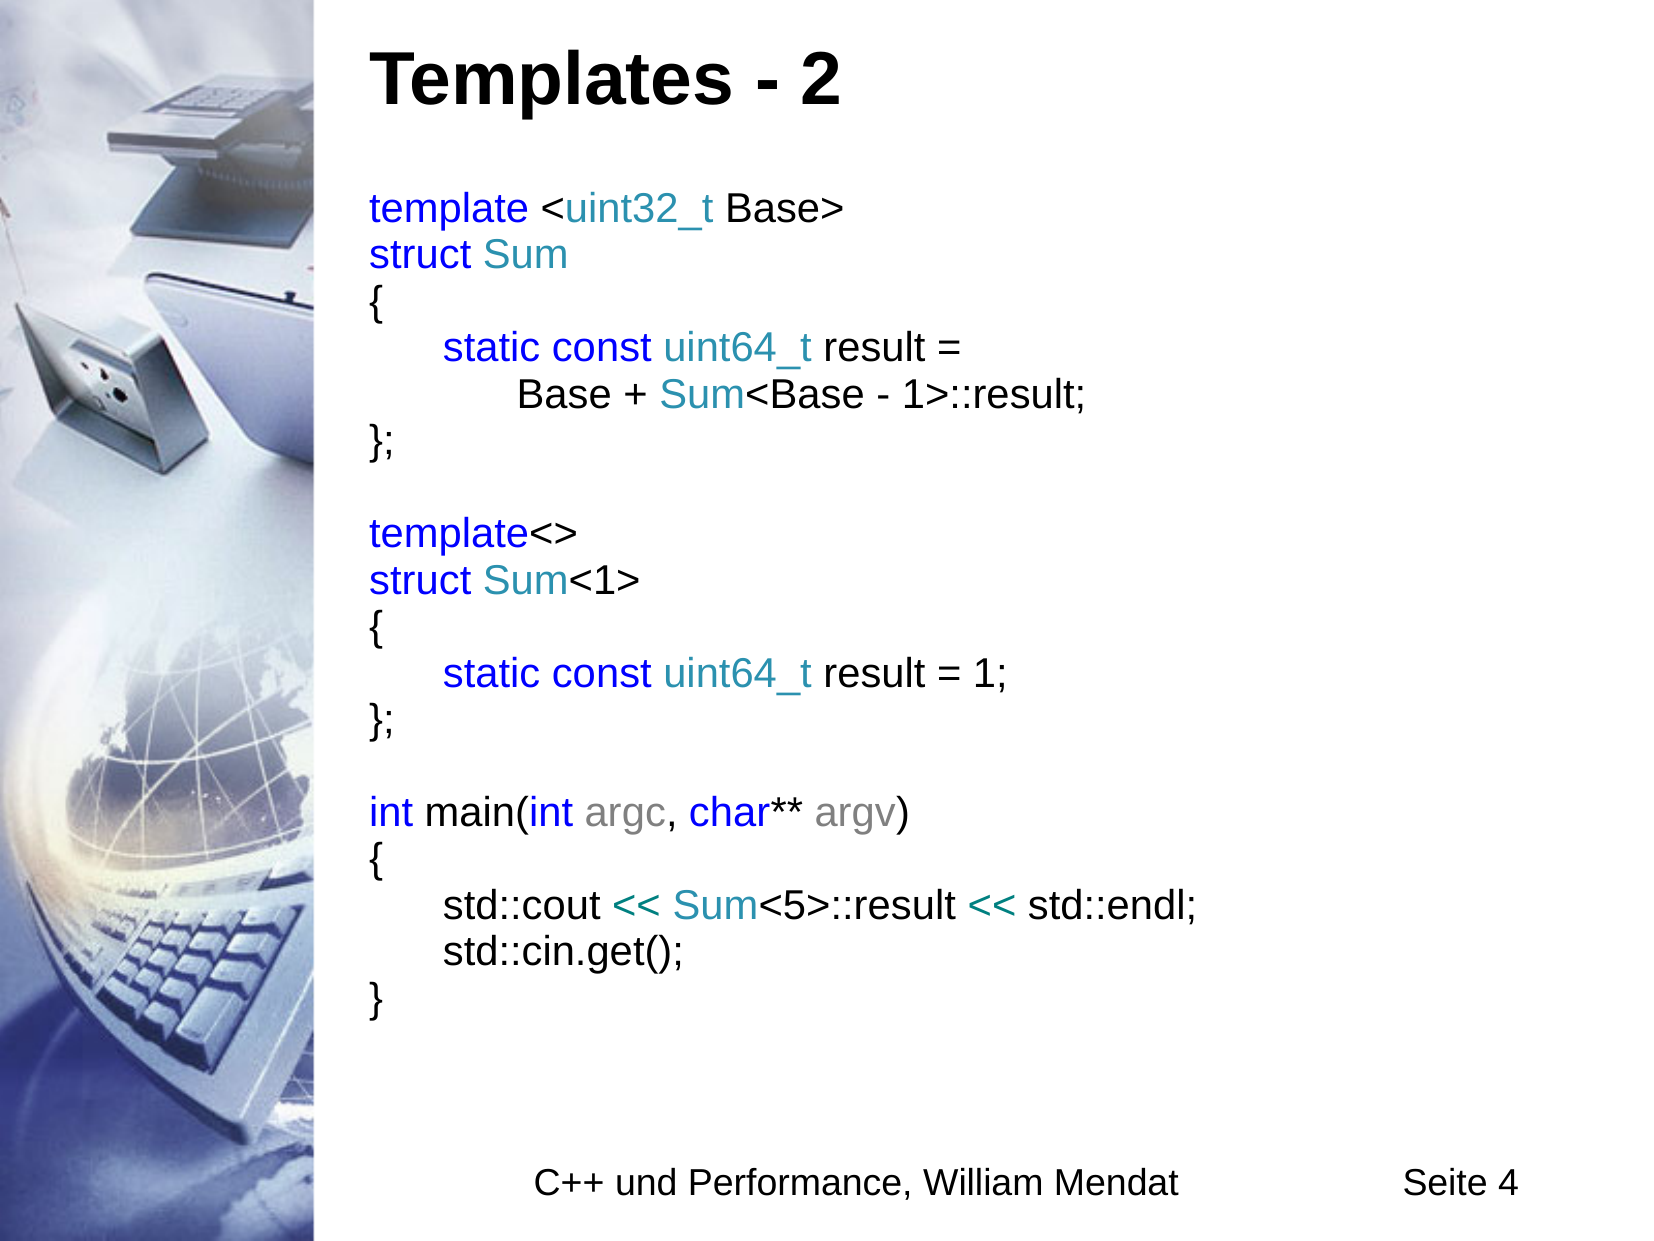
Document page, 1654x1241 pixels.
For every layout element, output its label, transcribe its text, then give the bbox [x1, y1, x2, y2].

text_box template <uint32_t Base> struct Sum { static const uint64_t result = Base + Sum<Base - 1>::result; }; template<> struct Sum<1> { static const uint64_t result = 1; }; int main(int argc, char** argv) { std::cout << Sum<5>::result << std::endl; std::cin.get(); } [354, 177, 1536, 1034]
picture [0, 0, 1654, 1241]
text_box Seite 4 [1387, 1153, 1625, 1211]
text_box Templates - 2 [354, 29, 1625, 129]
text_box C++ und Performance, William Mendat [354, 1153, 1359, 1241]
